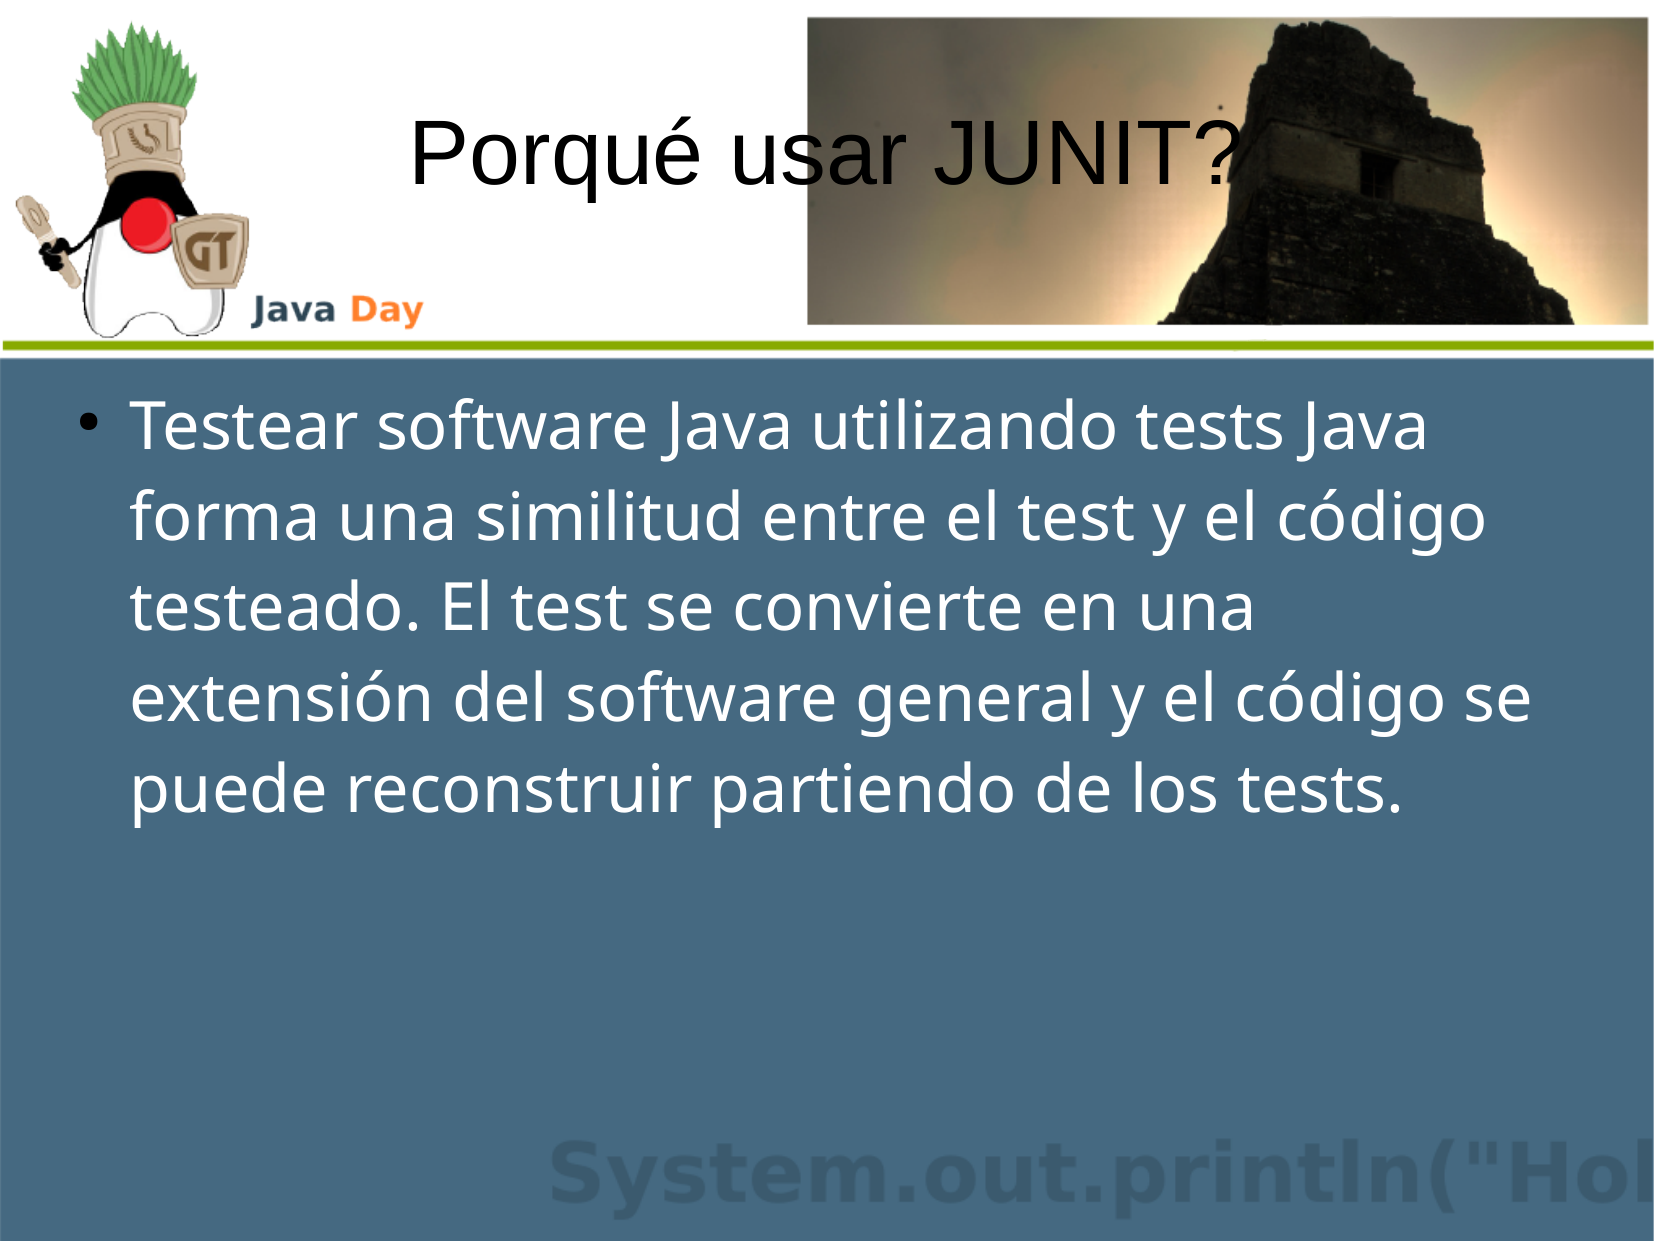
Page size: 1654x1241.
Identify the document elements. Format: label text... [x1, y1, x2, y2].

picture [0, 0, 1654, 1241]
list Testear software Java utilizando tests Java forma una similitud entre el test y el código testeado. El test se convierte en una extensión del software general y el código se puede reconstruir partiendo de los tests. [59, 377, 1548, 1197]
title Porqué usar JUNIT? [82, 49, 1571, 257]
